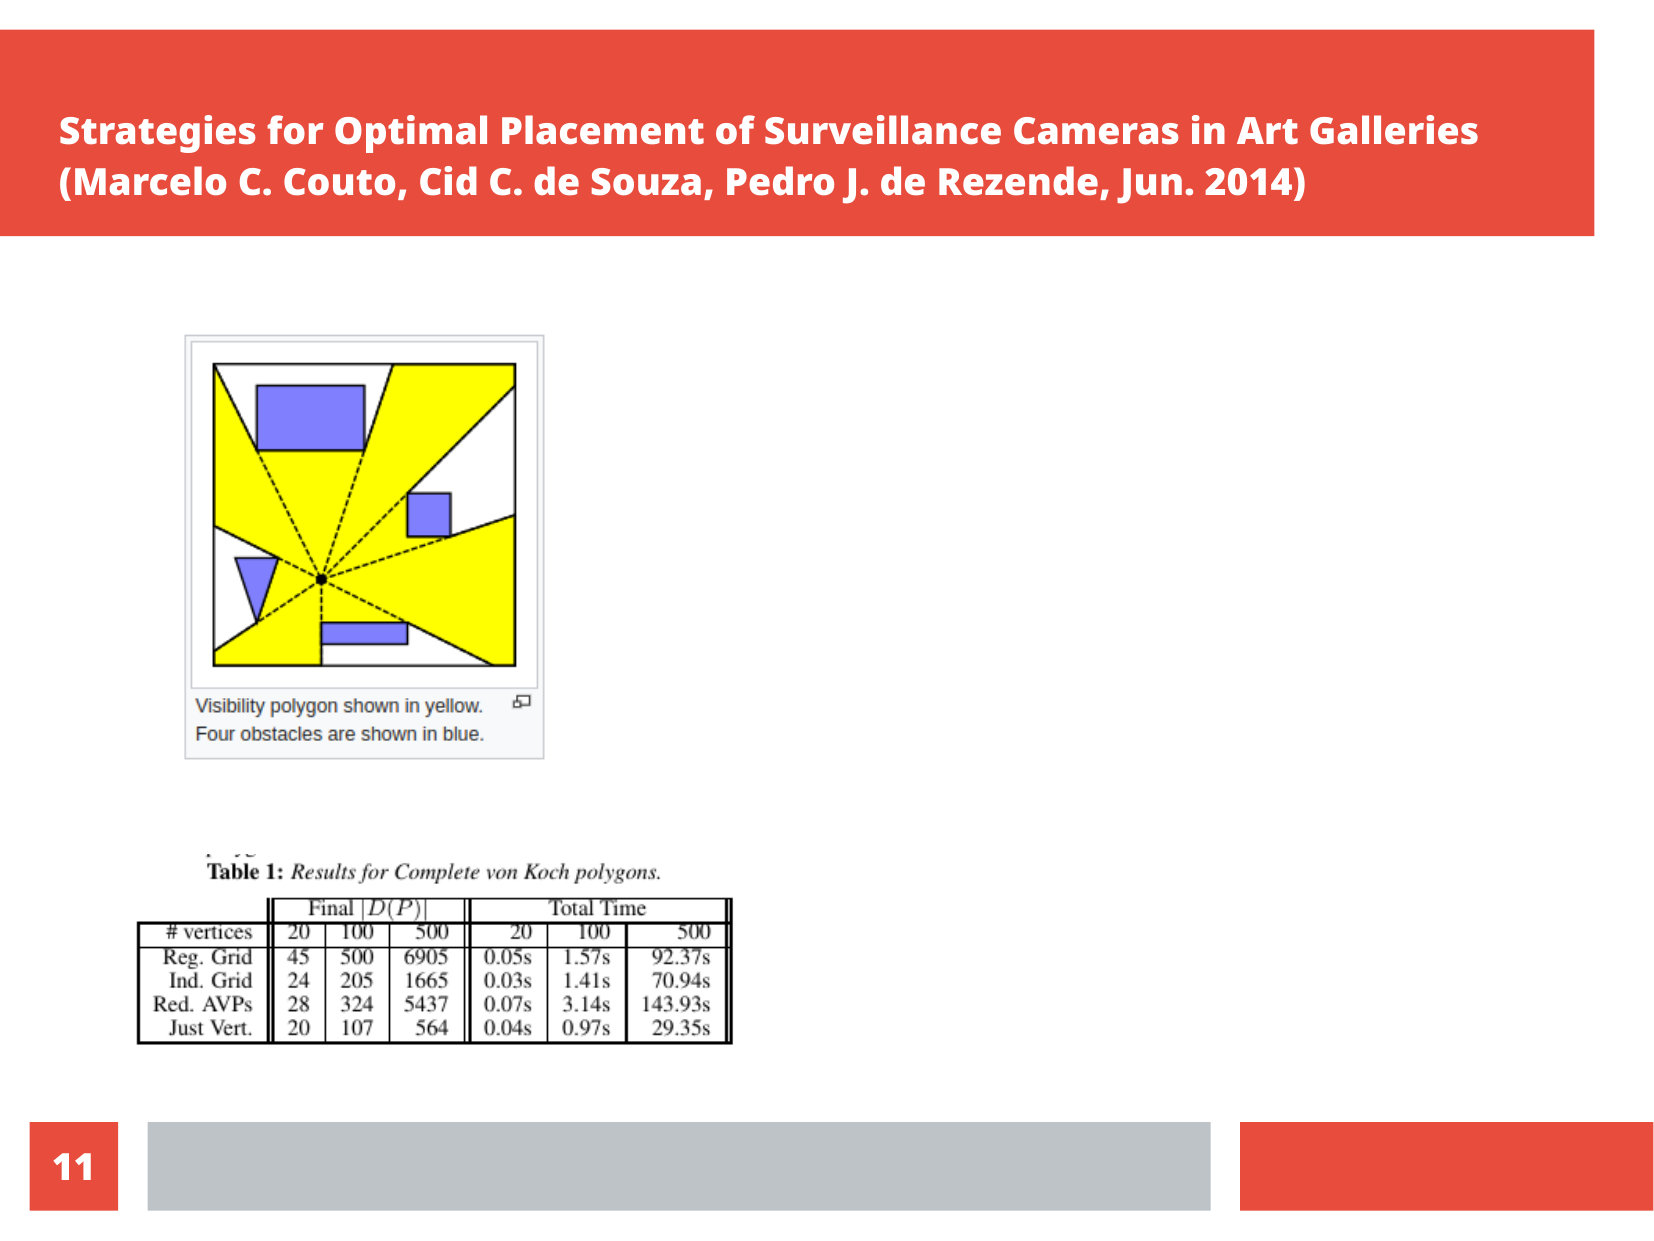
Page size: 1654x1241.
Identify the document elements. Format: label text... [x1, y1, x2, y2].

picture [180, 324, 551, 766]
title Strategies for Optimal Placement of Surveillance Cameras in Art Galleries (Marcelo C. Couto, Cid C. de Souza, Pedro J. de Rezende, Jun. 2014) [59, 59, 1595, 207]
picture [120, 854, 744, 1059]
